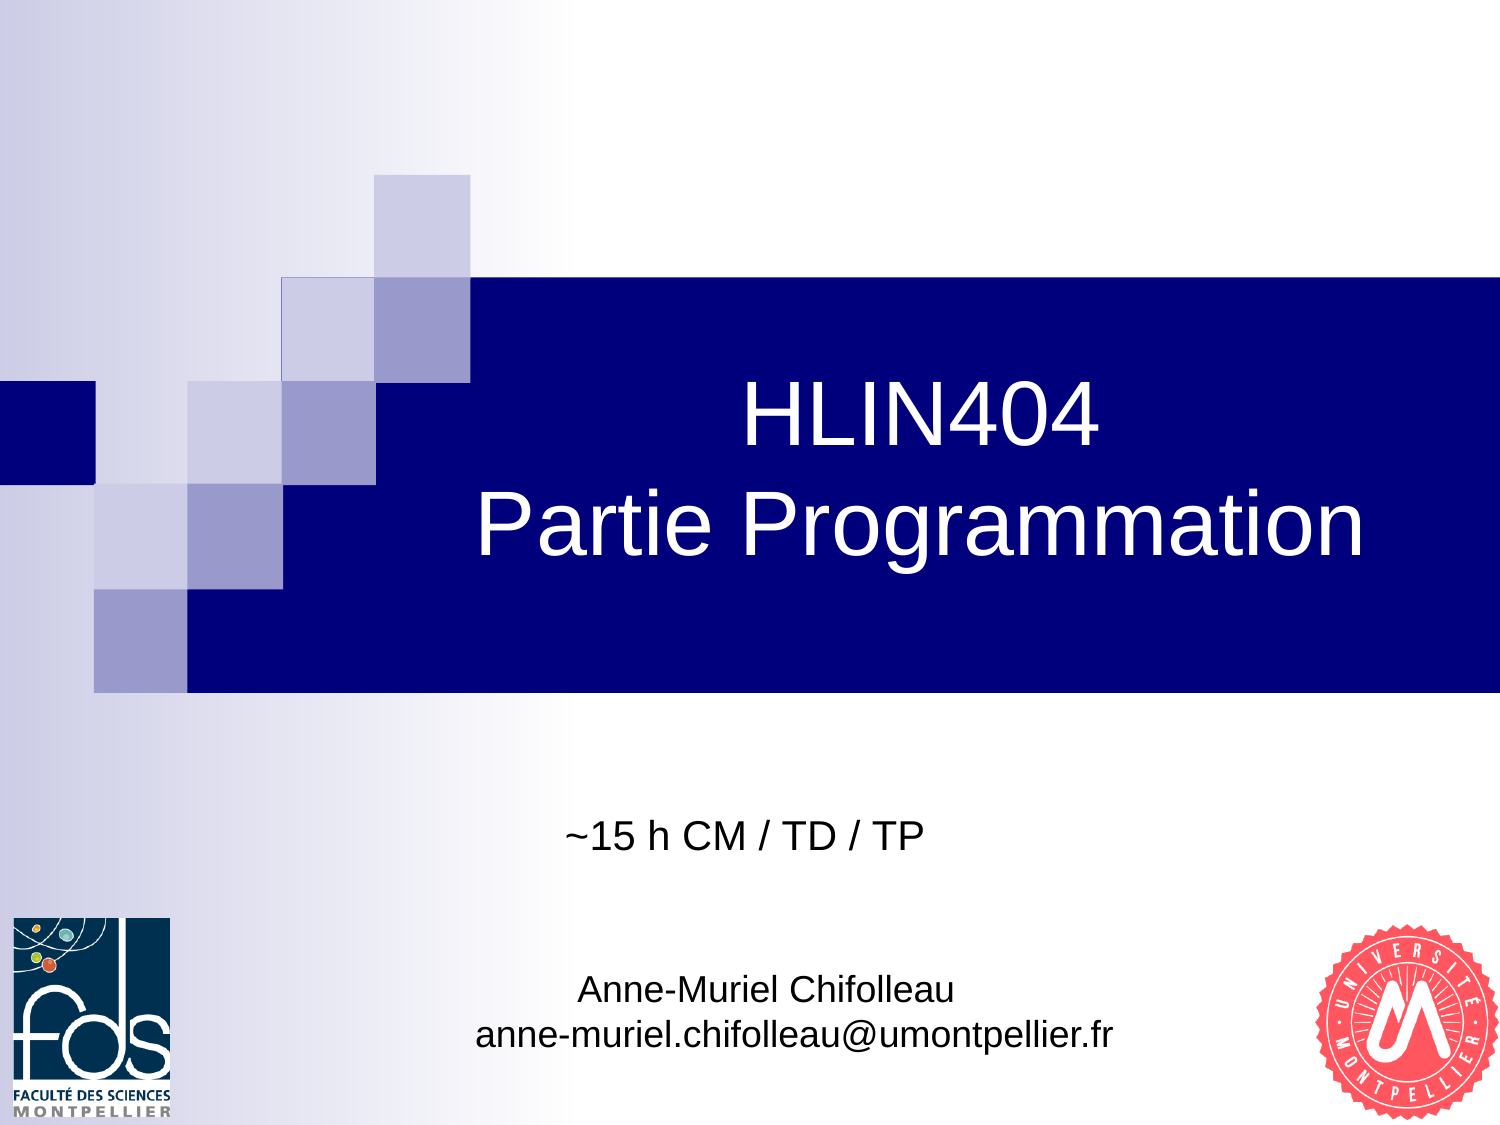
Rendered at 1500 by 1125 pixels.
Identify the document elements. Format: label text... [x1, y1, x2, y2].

text_box ~15 h CM / TD / TP [550, 801, 939, 866]
picture [13, 918, 170, 1117]
subtitle Anne-Muriel Chifolleau anne-muriel.chifolleau@umontpellier.fr [366, 957, 1167, 1085]
picture [1315, 924, 1499, 1120]
title HLIN404 Partie Programmation [389, 275, 1453, 652]
